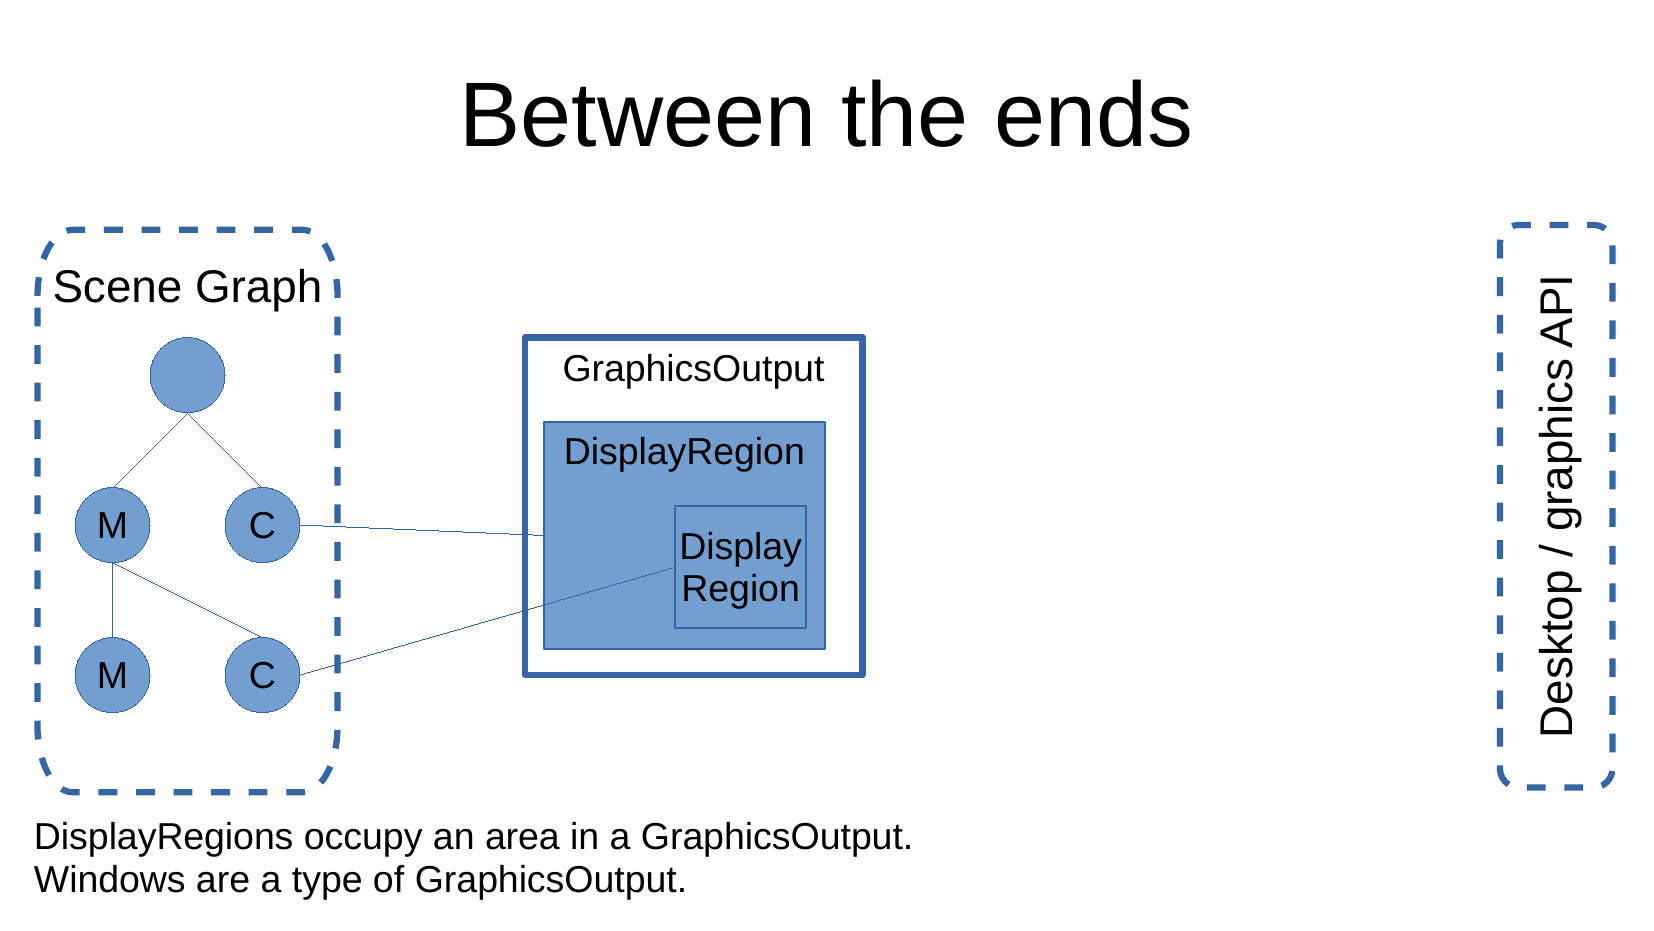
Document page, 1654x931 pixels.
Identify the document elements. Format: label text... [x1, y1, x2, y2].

text_box DisplayRegions occupy an area in a GraphicsOutput. Windows are a type of GraphicsOutput. [33, 787, 1618, 901]
text_box Display Region [675, 506, 807, 629]
text_box C [225, 487, 301, 563]
title Between the ends [82, 37, 1571, 193]
text_box Desktop / graphics API [1499, 224, 1613, 788]
text_box C [225, 637, 301, 713]
text_box Scene Graph [37, 229, 338, 787]
text_box M [75, 487, 151, 563]
text_box DisplayRegion [543, 421, 826, 650]
text_box GraphicsOutput [524, 337, 863, 675]
text_box [150, 337, 226, 413]
text_box M [75, 637, 151, 713]
